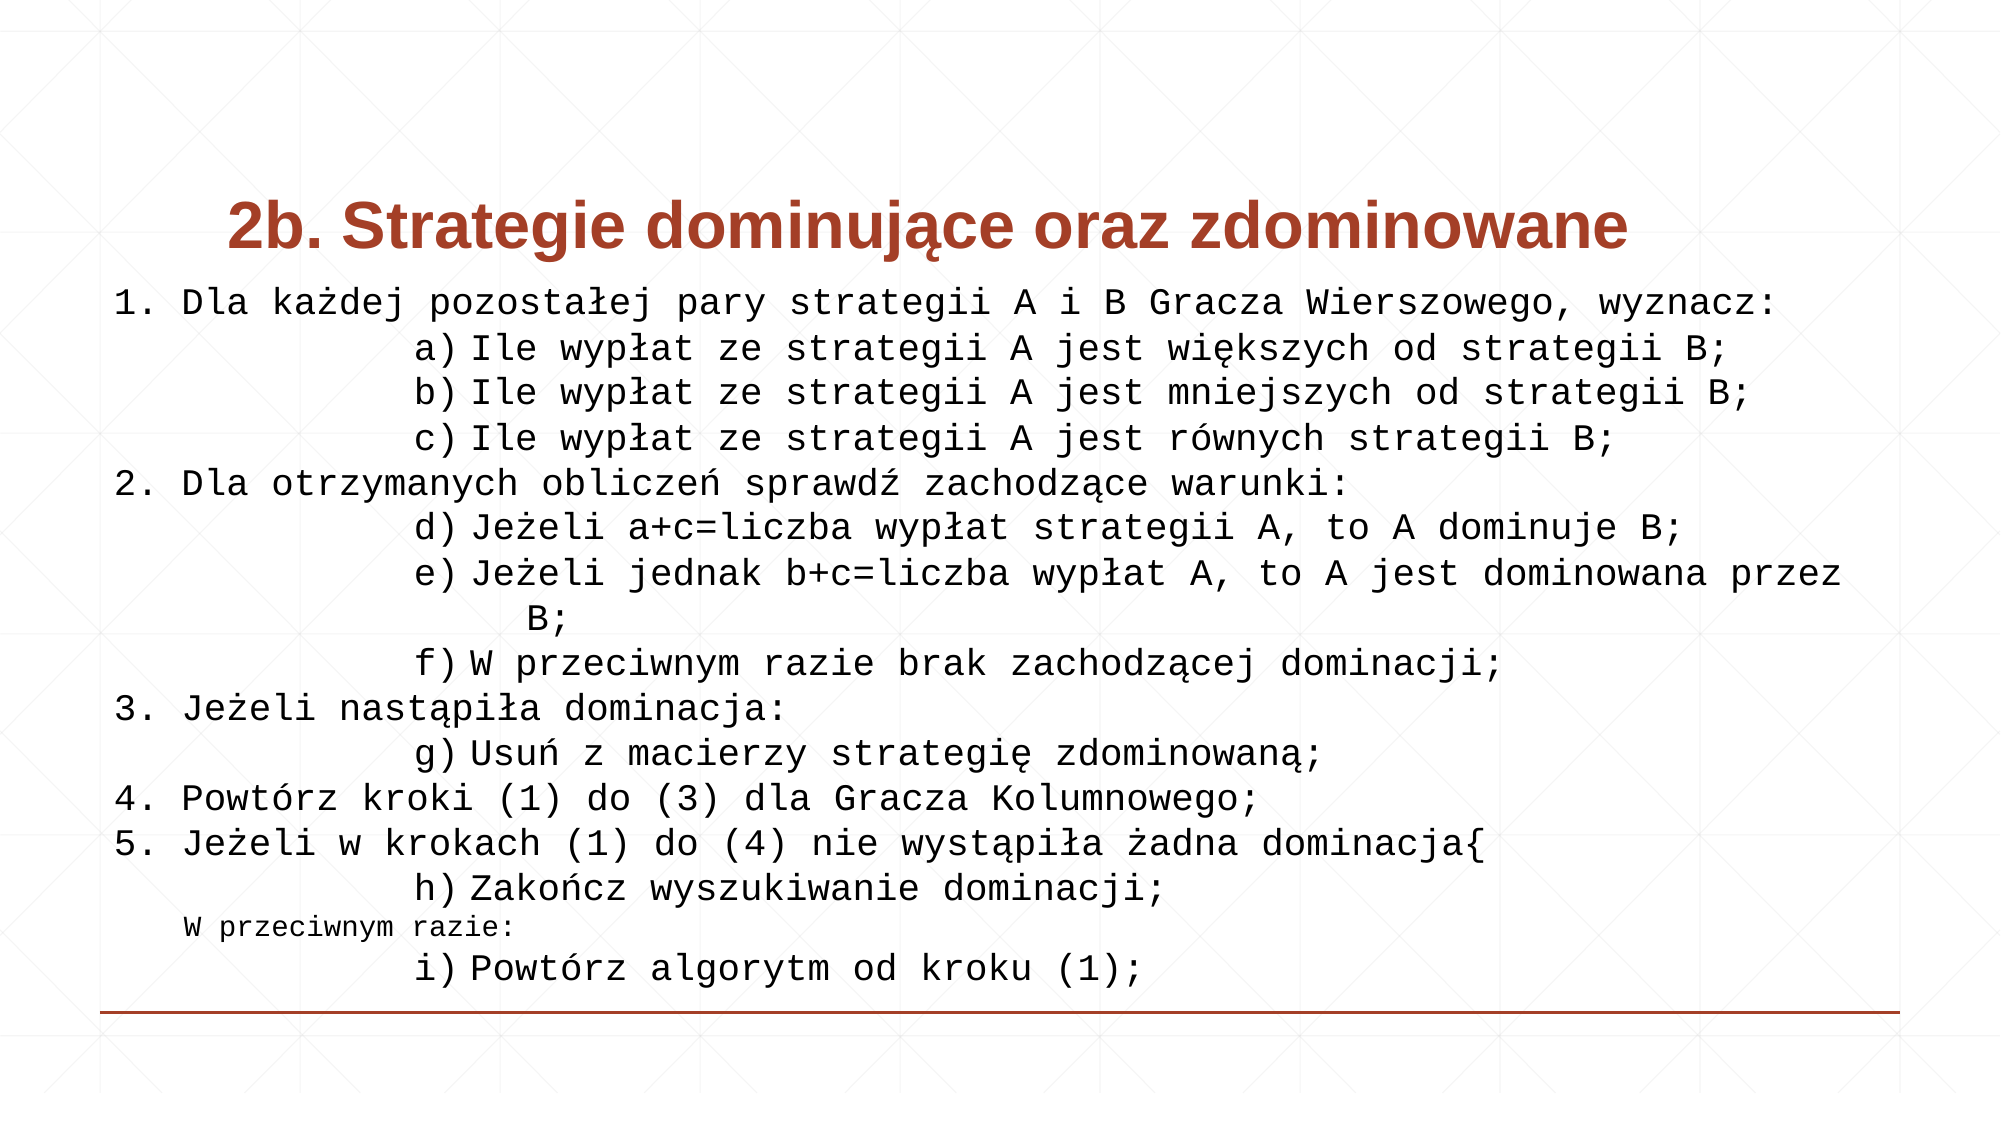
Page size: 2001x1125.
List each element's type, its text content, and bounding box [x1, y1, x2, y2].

title 2b. Strategie dominujące oraz zdominowane [212, 82, 1788, 270]
text_box 1. Dla każdej pozostałej pary strategii A i B Gracza Wierszowego, wyznacz: Ile wypłat ze strategii A jest większych od strategii B; Ile wypłat ze strategii A jest mniejszych od strategii B; Ile wypłat ze strategii A jest równych strategii B; 2. Dla otrzymanych obliczeń sprawdź zachodzące warunki: Jeżeli a+c=liczba wypłat strategii A, to A dominuje B; Jeżeli jednak b+c=liczba wypłat A, to A jest dominowana przez B; W przeciwnym razie brak zachodzącej dominacji; 3. Jeżeli nastąpiła dominacja: Usuń z macierzy strategię zdominowaną; 4. Powtórz kroki (1) do (3) dla Gracza Kolumnowego; 5. Jeżeli w krokach (1) do (4) nie wystąpiła żadna dominacja{ Zakończ wyszukiwanie dominacji; W przeciwnym razie: Powtórz algorytm od kroku (1); [99, 270, 1902, 995]
